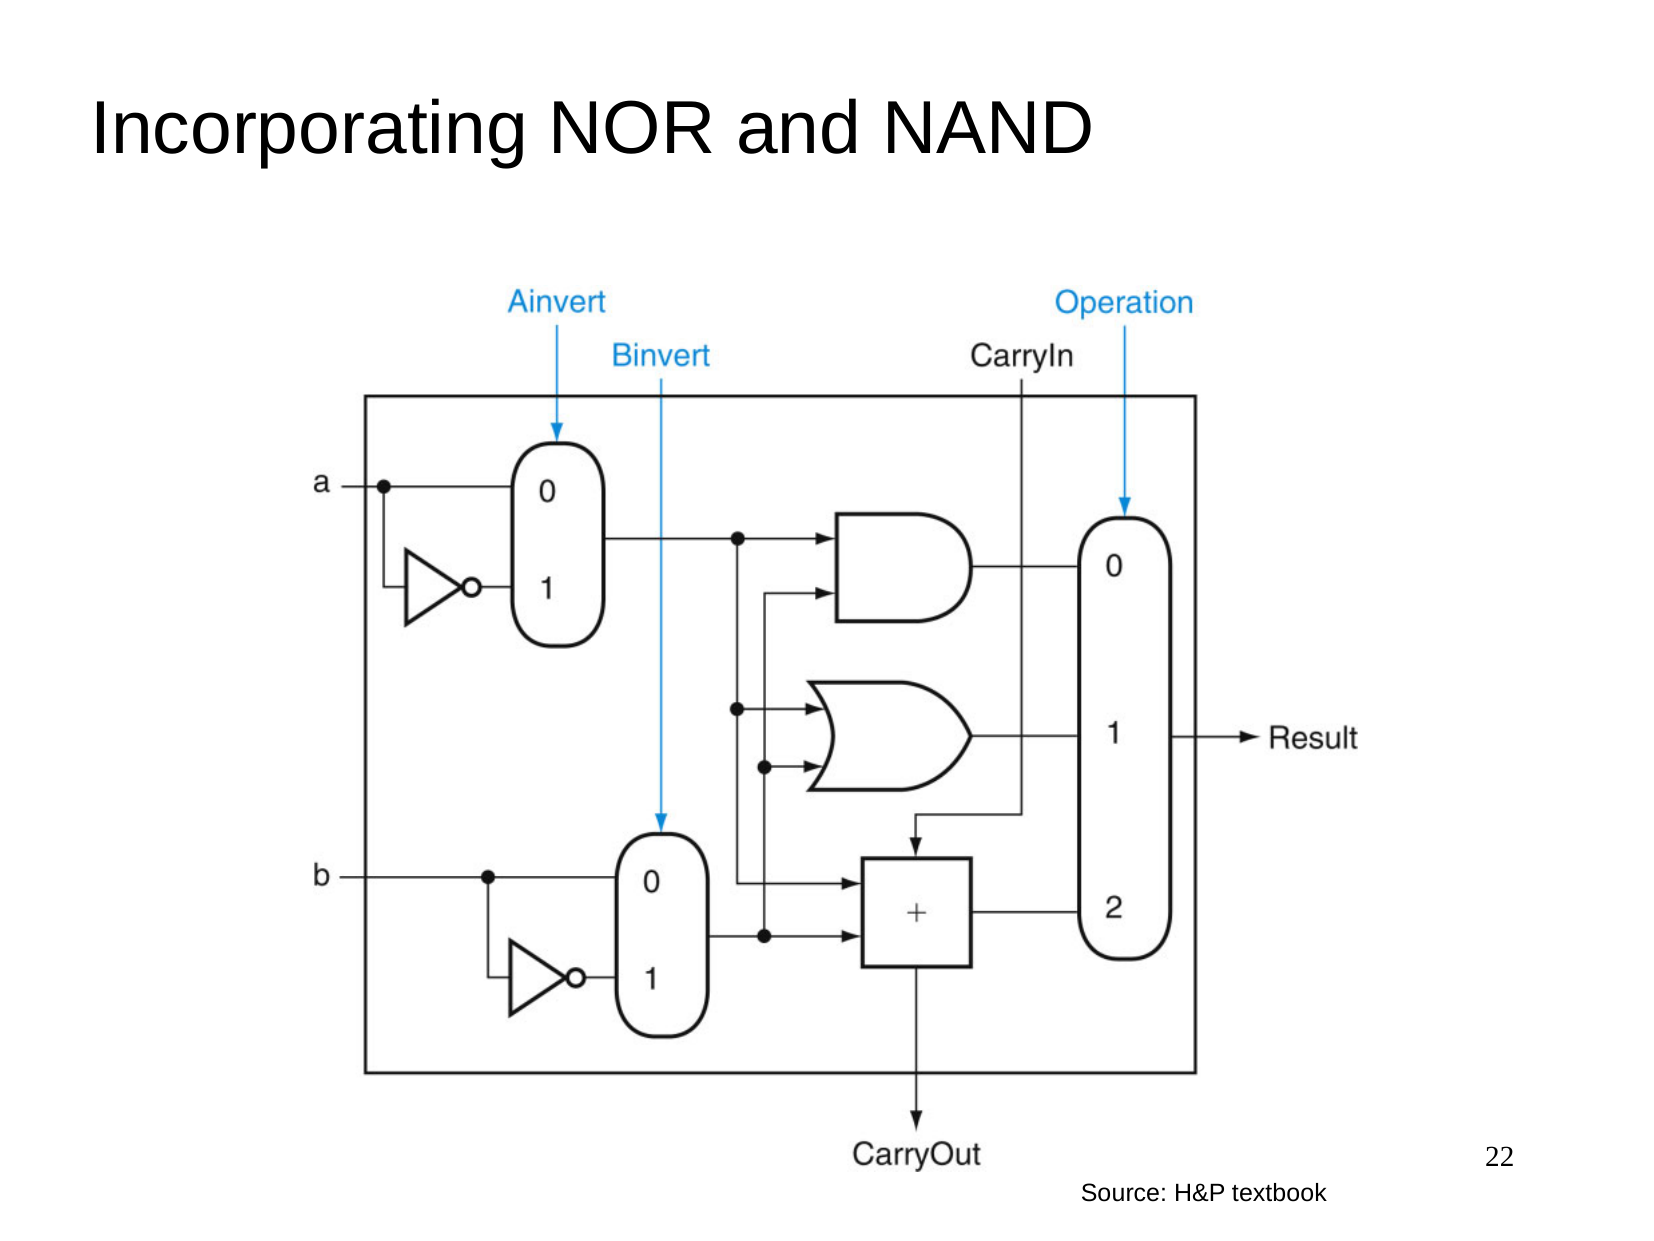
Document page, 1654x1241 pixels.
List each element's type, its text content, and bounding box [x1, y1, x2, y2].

text_box Incorporating NOR and NAND [75, 71, 1111, 177]
picture [313, 285, 1358, 1172]
text_box Source: H&P textbook [1066, 1168, 1343, 1214]
text_box <number> [1343, 1129, 1530, 1213]
